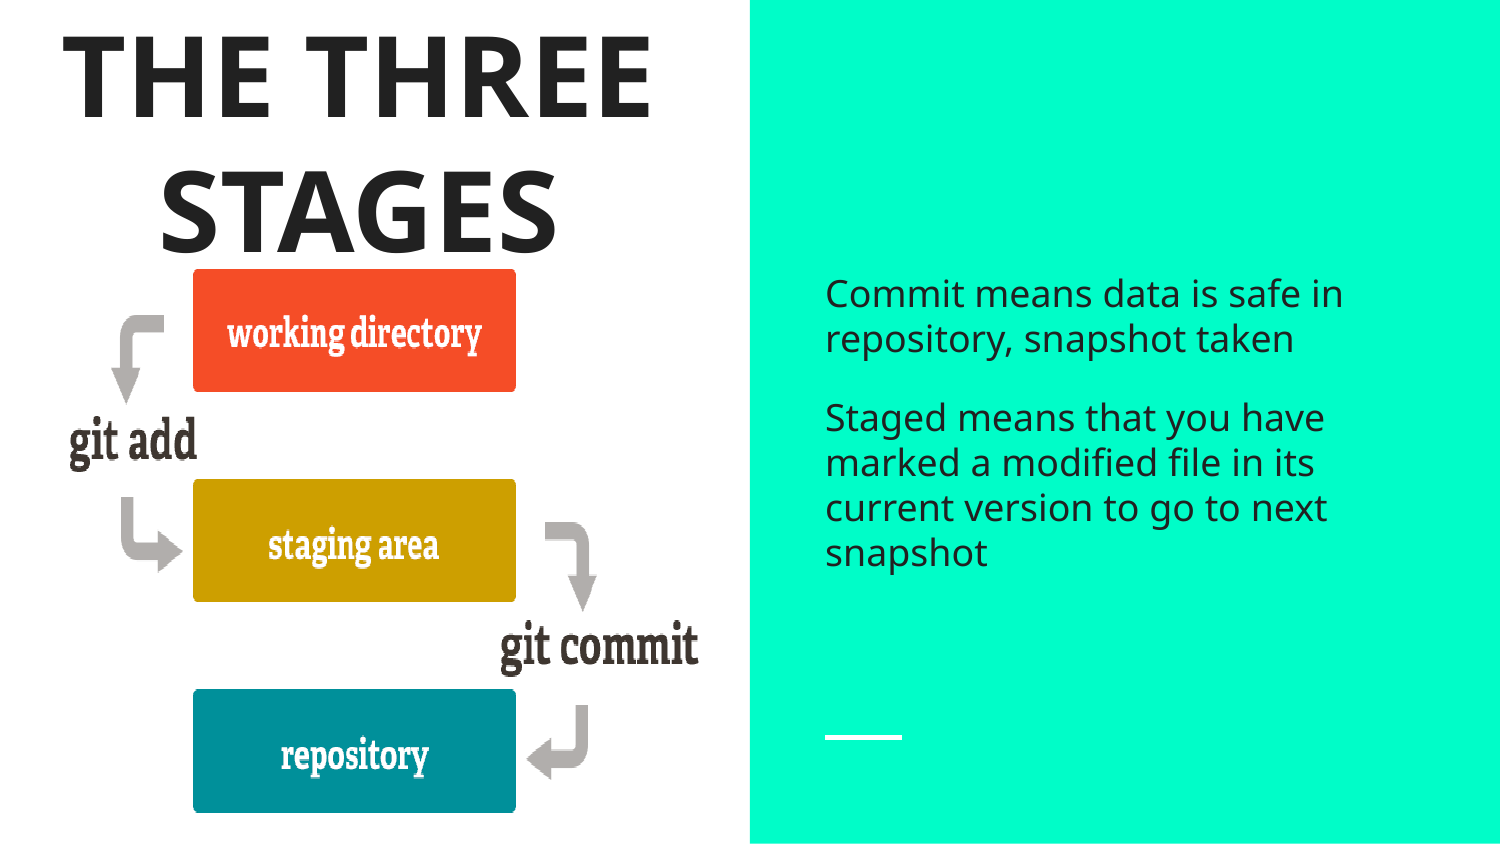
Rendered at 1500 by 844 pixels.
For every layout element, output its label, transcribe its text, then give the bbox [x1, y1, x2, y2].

title THE THREE STAGES [27, 9, 691, 290]
list Commit means data is safe in repository, snapshot taken Staged means that you have marked a modified file in its current version to go to next snapshot [810, 118, 1440, 725]
picture [48, 258, 712, 813]
